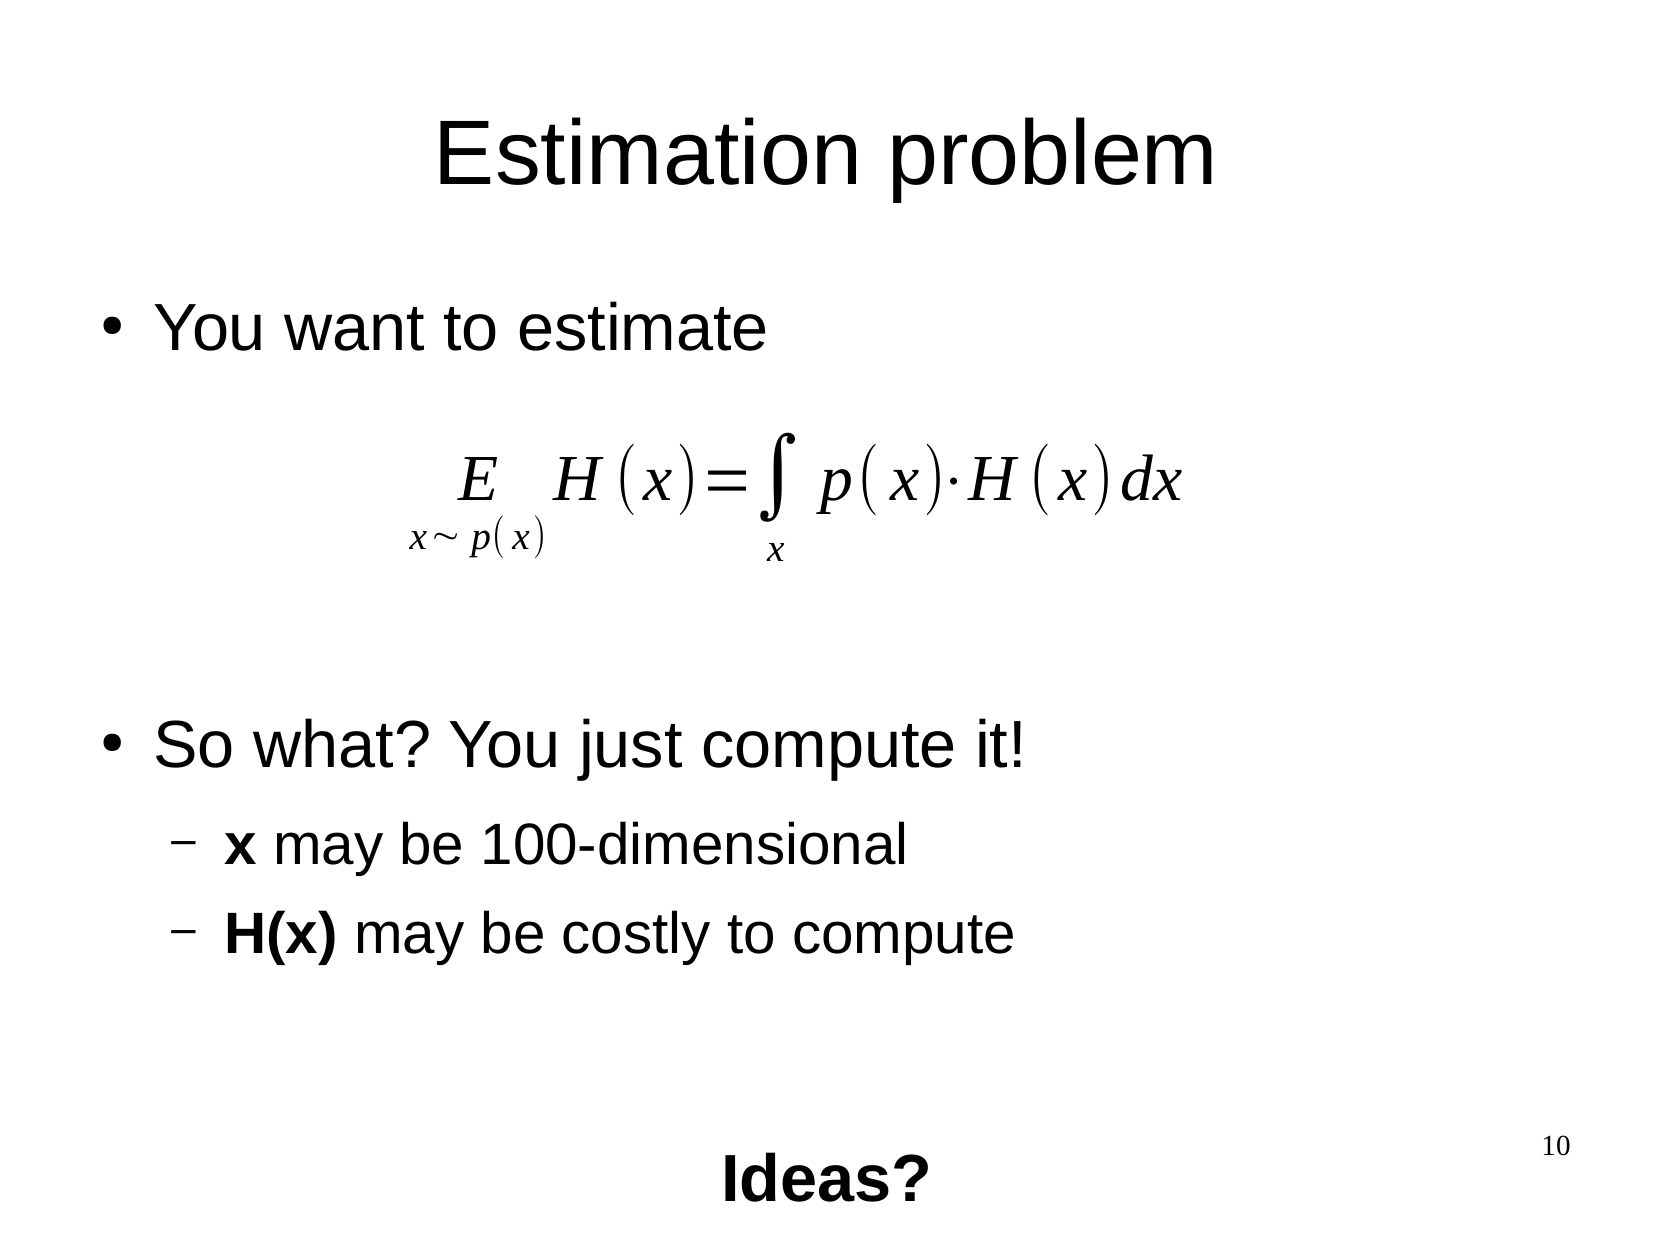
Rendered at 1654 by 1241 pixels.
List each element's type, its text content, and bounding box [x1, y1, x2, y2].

list You want to estimate So what? You just compute it! x may be 100-dimensional H(x) may be costly to compute [82, 290, 1571, 1156]
chart [393, 426, 1203, 570]
title Estimation problem [82, 49, 1571, 257]
text_box Ideas? [650, 1140, 1149, 1231]
